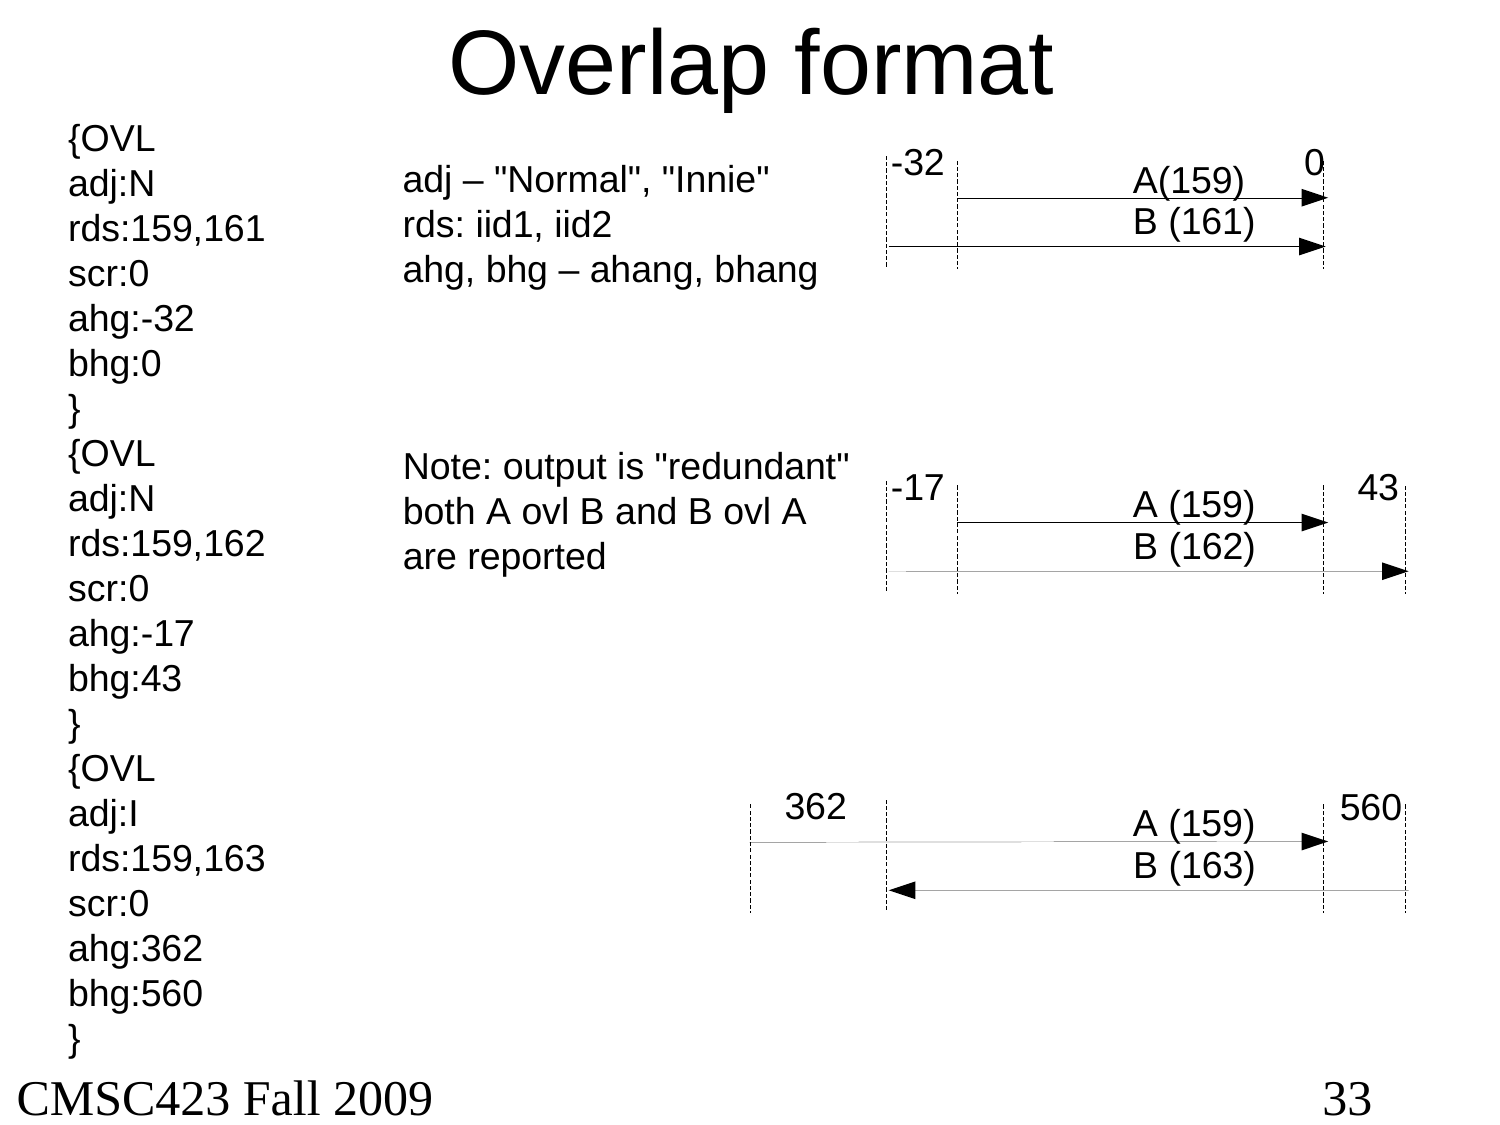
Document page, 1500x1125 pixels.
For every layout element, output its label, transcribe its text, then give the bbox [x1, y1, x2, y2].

text_box Note: output is "redundant" both A ovl B and B ovl A are reported [388, 434, 865, 585]
text_box A(159) [1118, 148, 1261, 189]
text_box A (159) [1118, 792, 1271, 833]
text_box -17 [876, 455, 960, 516]
text_box -32 [876, 130, 960, 191]
text_box 362 [769, 774, 862, 835]
text_box 0 [1289, 130, 1340, 191]
text_box 560 [1325, 775, 1417, 847]
text_box B (163) [1118, 833, 1271, 894]
text_box B (162) [1118, 514, 1271, 575]
text_box B (161) [1118, 189, 1271, 250]
title Overlap format [19, 9, 1485, 116]
text_box 43 [1342, 455, 1414, 516]
text_box adj – "Normal", "Innie" rds: iid1, iid2 ahg, bhg – ahang, bhang [387, 148, 834, 298]
text_box A (159) [1118, 473, 1271, 514]
text_box {OVL adj:N rds:159,161 scr:0 ahg:-32 bhg:0 } {OVL adj:N rds:159,162 scr:0 ahg:-17 bhg:43 } {OVL adj:I rds:159,163 scr:0 ahg:362 bhg:560 } [53, 106, 847, 1112]
